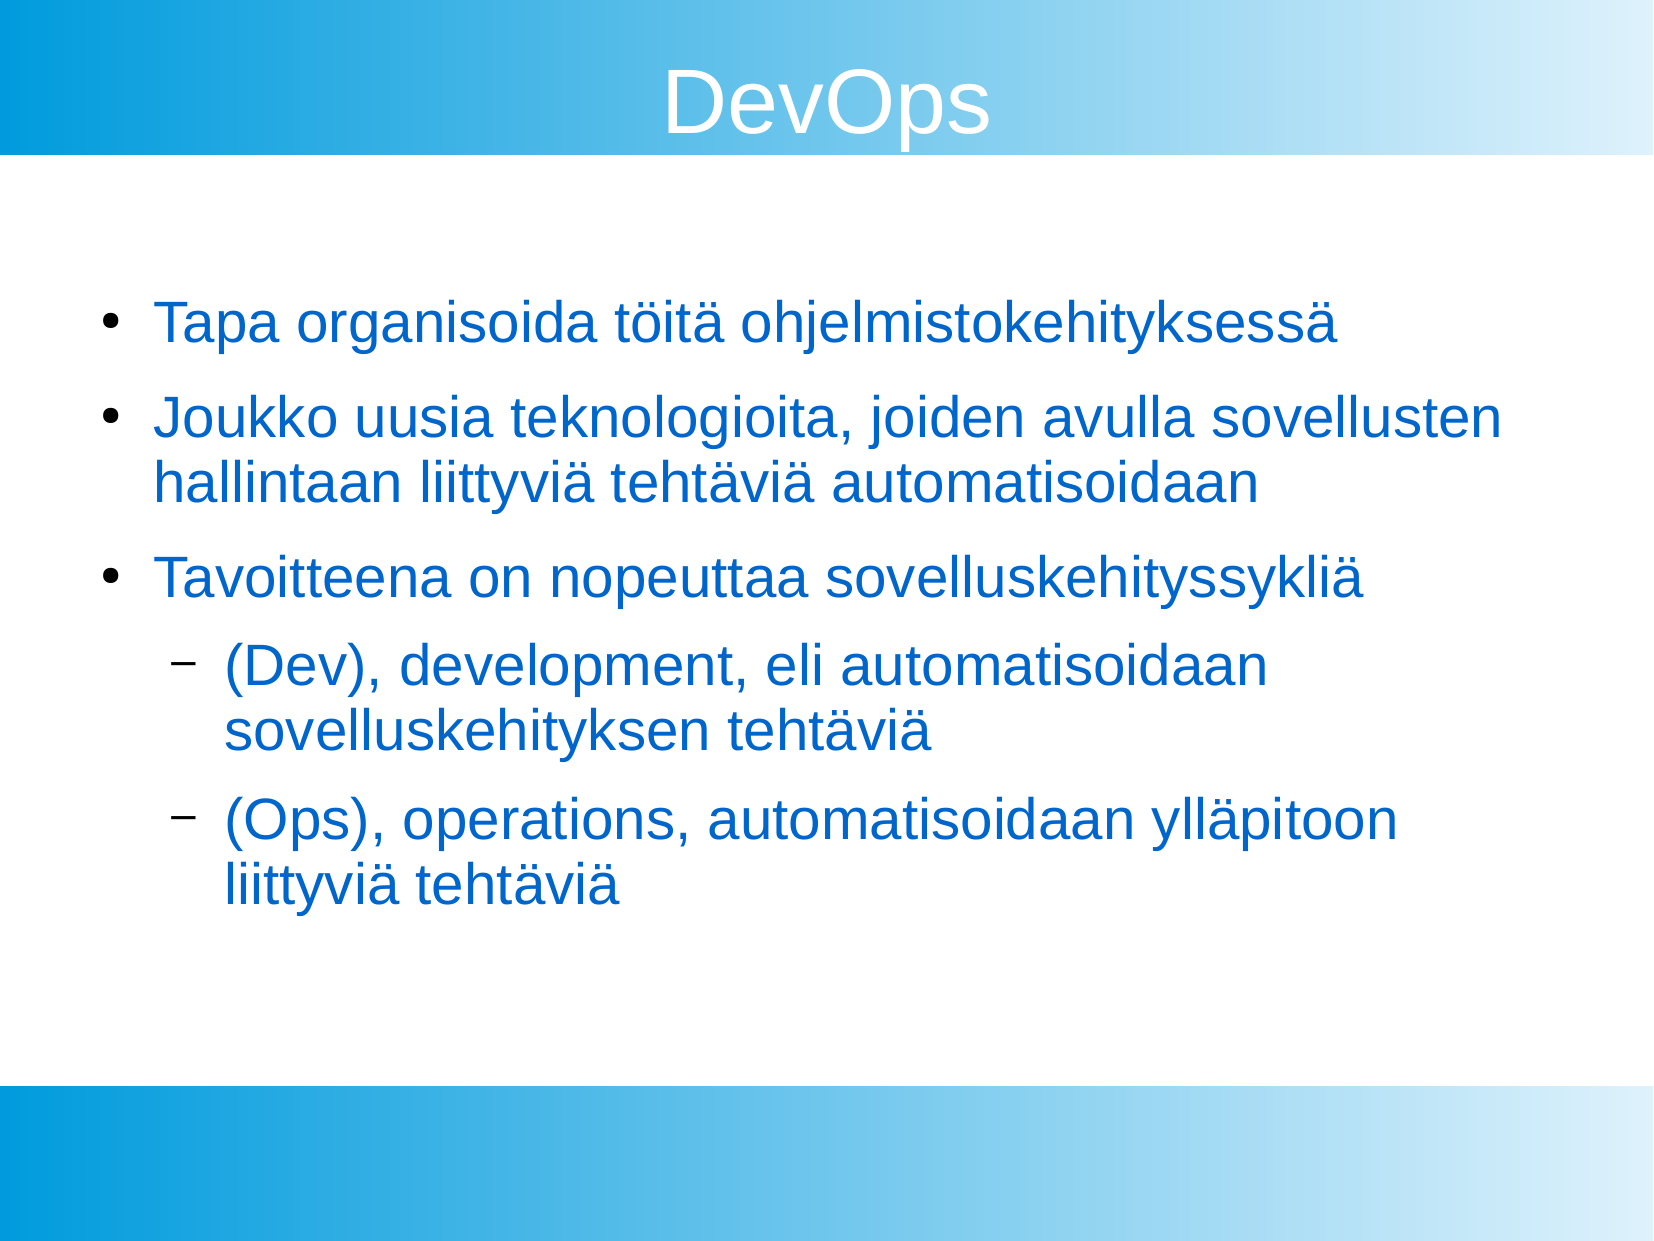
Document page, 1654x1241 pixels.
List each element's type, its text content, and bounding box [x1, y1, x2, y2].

title DevOps [82, 49, 1571, 155]
list Tapa organisoida töitä ohjelmistokehityksessä Joukko uusia teknologioita, joiden avulla sovellusten hallintaan liittyviä tehtäviä automatisoidaan Tavoitteena on nopeuttaa sovelluskehityssykliä (Dev), development, eli automatisoidaan sovelluskehityksen tehtäviä (Ops), operations, automatisoidaan ylläpitoon liittyviä tehtäviä [82, 290, 1571, 1010]
